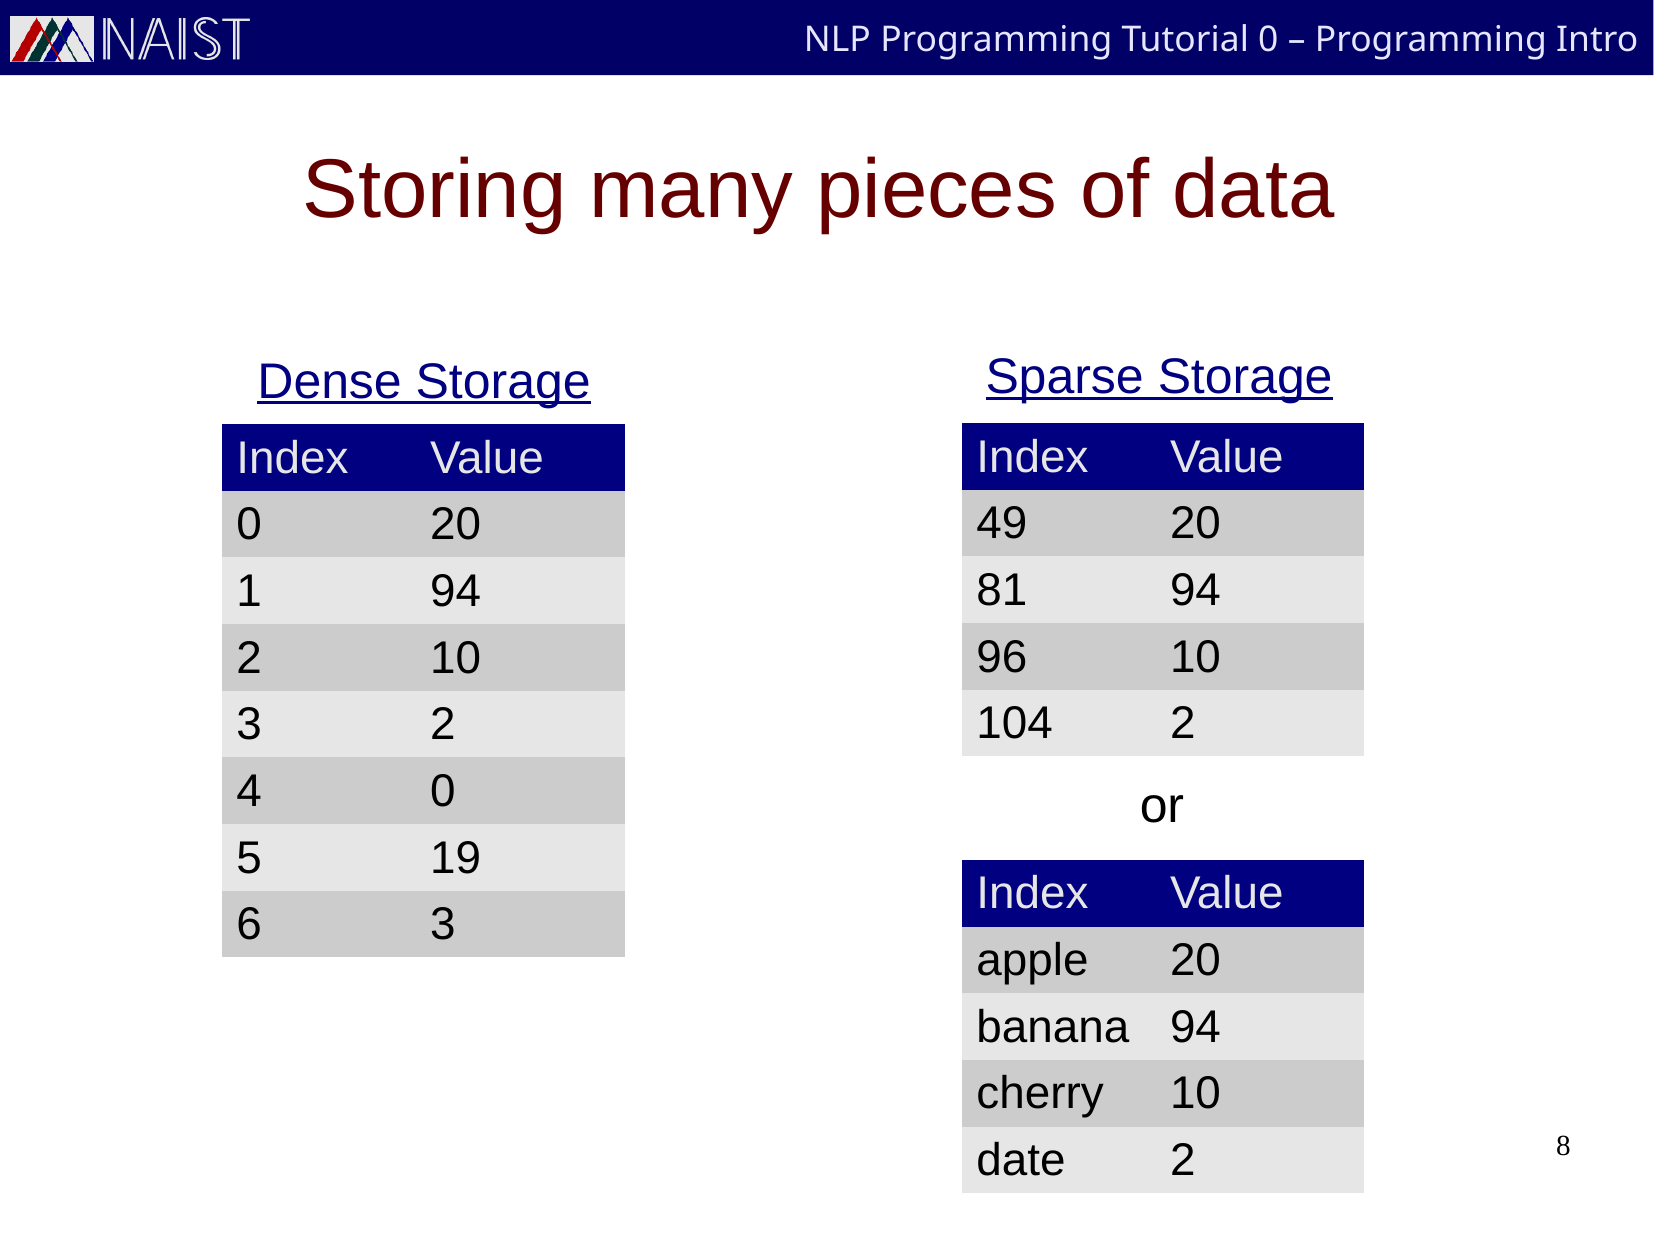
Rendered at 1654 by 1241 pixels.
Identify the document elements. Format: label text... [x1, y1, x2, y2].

table_cell 2 [415, 691, 625, 757]
table_cell 3 [415, 891, 625, 957]
table_cell 10 [415, 624, 625, 691]
text_box Sparse Storage [970, 341, 1384, 412]
table_header Index [962, 860, 1155, 927]
table_cell 94 [1155, 993, 1364, 1060]
table_cell 20 [415, 491, 625, 557]
table_cell 104 [962, 690, 1155, 756]
table_cell date [962, 1127, 1155, 1193]
picture [10, 16, 94, 62]
table_header Value [1155, 860, 1364, 927]
table_cell 20 [1155, 490, 1364, 556]
table_cell apple [962, 927, 1155, 993]
table_cell 94 [1155, 556, 1364, 623]
table_header Index [962, 423, 1155, 490]
table_header Value [415, 424, 625, 491]
table_cell 10 [1155, 623, 1364, 690]
table_cell 2 [222, 624, 415, 691]
table_cell 19 [415, 824, 625, 891]
table_cell 2 [1155, 1127, 1364, 1193]
table_cell cherry [962, 1060, 1155, 1127]
table_cell banana [962, 993, 1155, 1060]
table_cell 4 [222, 757, 415, 824]
table_cell 0 [222, 491, 415, 557]
picture [102, 17, 251, 60]
table_cell 6 [222, 891, 415, 957]
table_cell 1 [222, 557, 415, 624]
table_cell 2 [1155, 690, 1364, 756]
title Storing many pieces of data [75, 92, 1564, 285]
table_cell 20 [1155, 927, 1364, 993]
table_cell 94 [415, 557, 625, 624]
table_header Value [1155, 423, 1364, 490]
text_box or [1125, 769, 1200, 841]
table_cell 96 [962, 623, 1155, 690]
table_cell 81 [962, 556, 1155, 623]
table_header Index [222, 424, 415, 491]
table_cell 0 [415, 757, 625, 824]
table_cell 49 [962, 490, 1155, 556]
table_cell 10 [1155, 1060, 1364, 1127]
table_cell 5 [222, 824, 415, 891]
table_cell 3 [222, 691, 415, 757]
text_box Dense Storage [242, 345, 618, 417]
